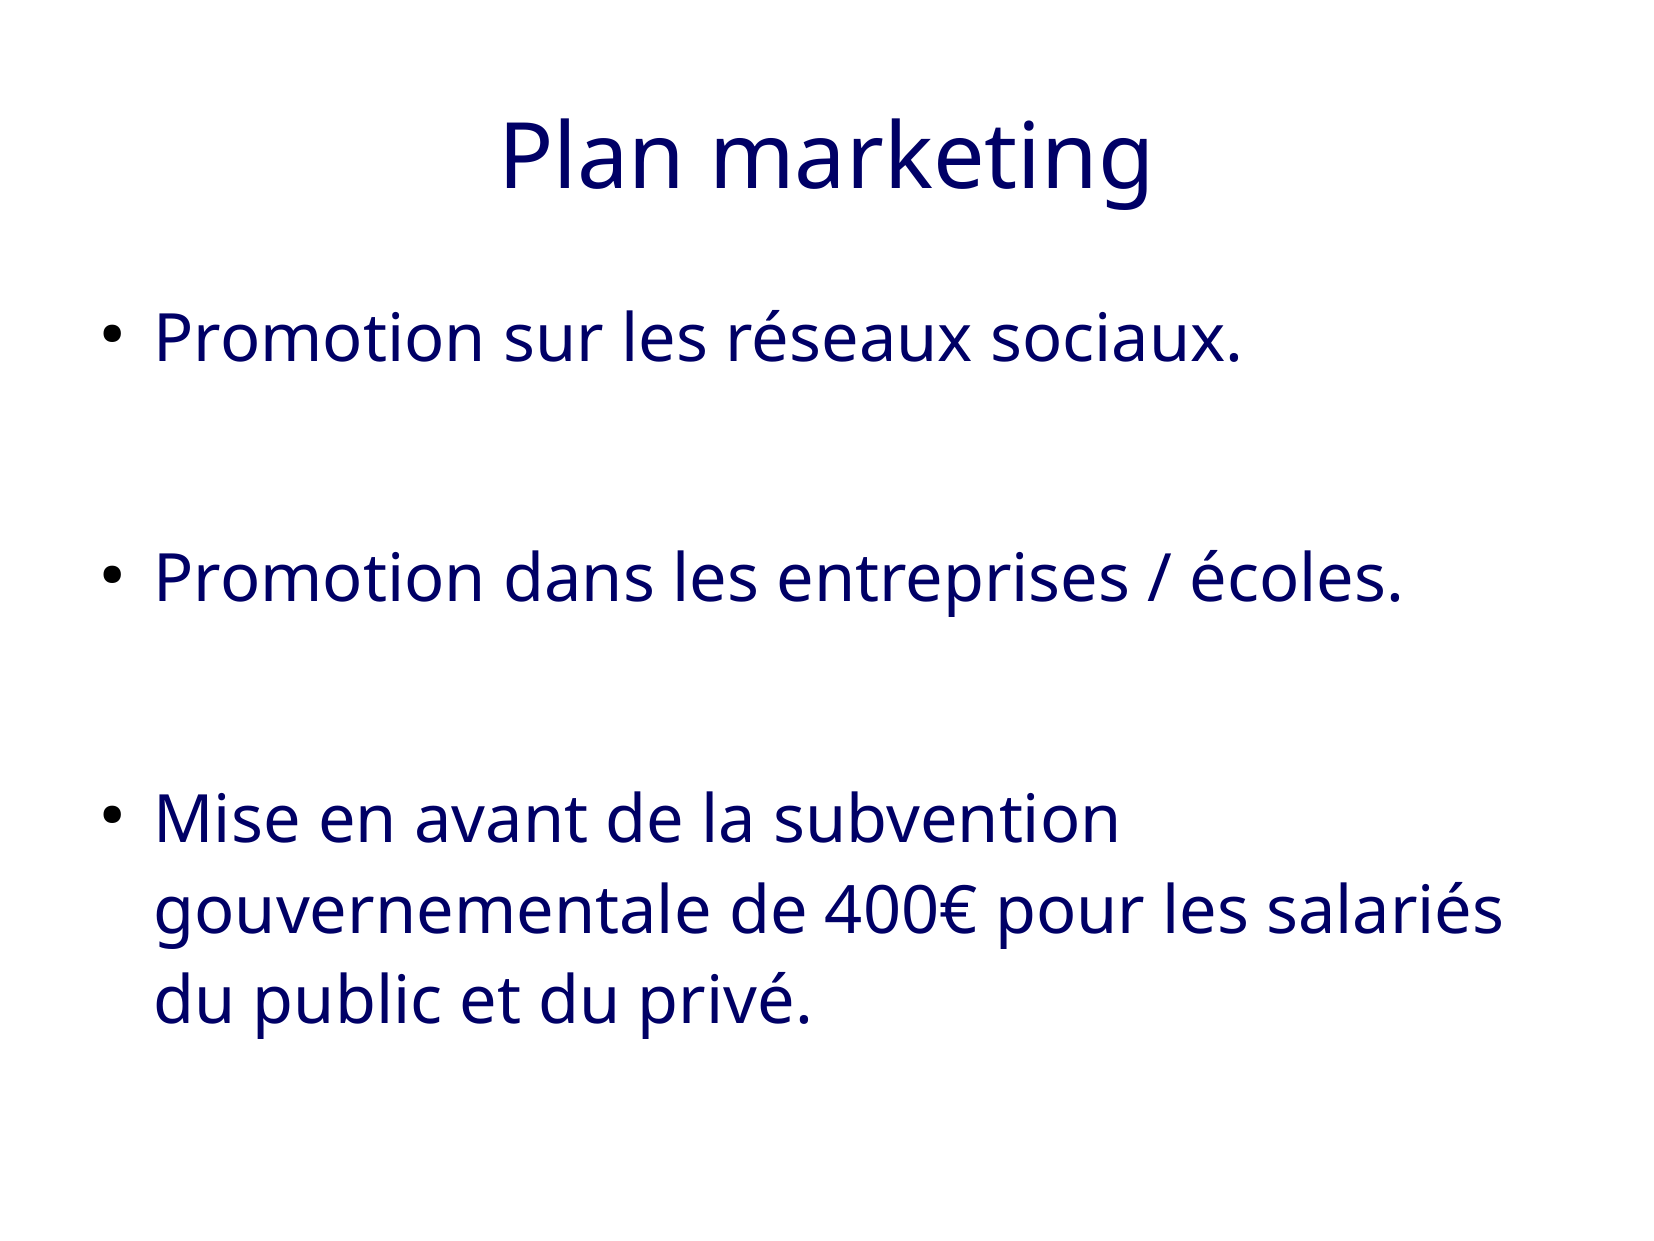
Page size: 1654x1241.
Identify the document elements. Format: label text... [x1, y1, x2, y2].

title Plan marketing [82, 49, 1571, 257]
list Promotion sur les réseaux sociaux. Promotion dans les entreprises / écoles. Mise en avant de la subvention gouvernementale de 400€ pour les salariés du public et du privé. [82, 290, 1571, 1109]
